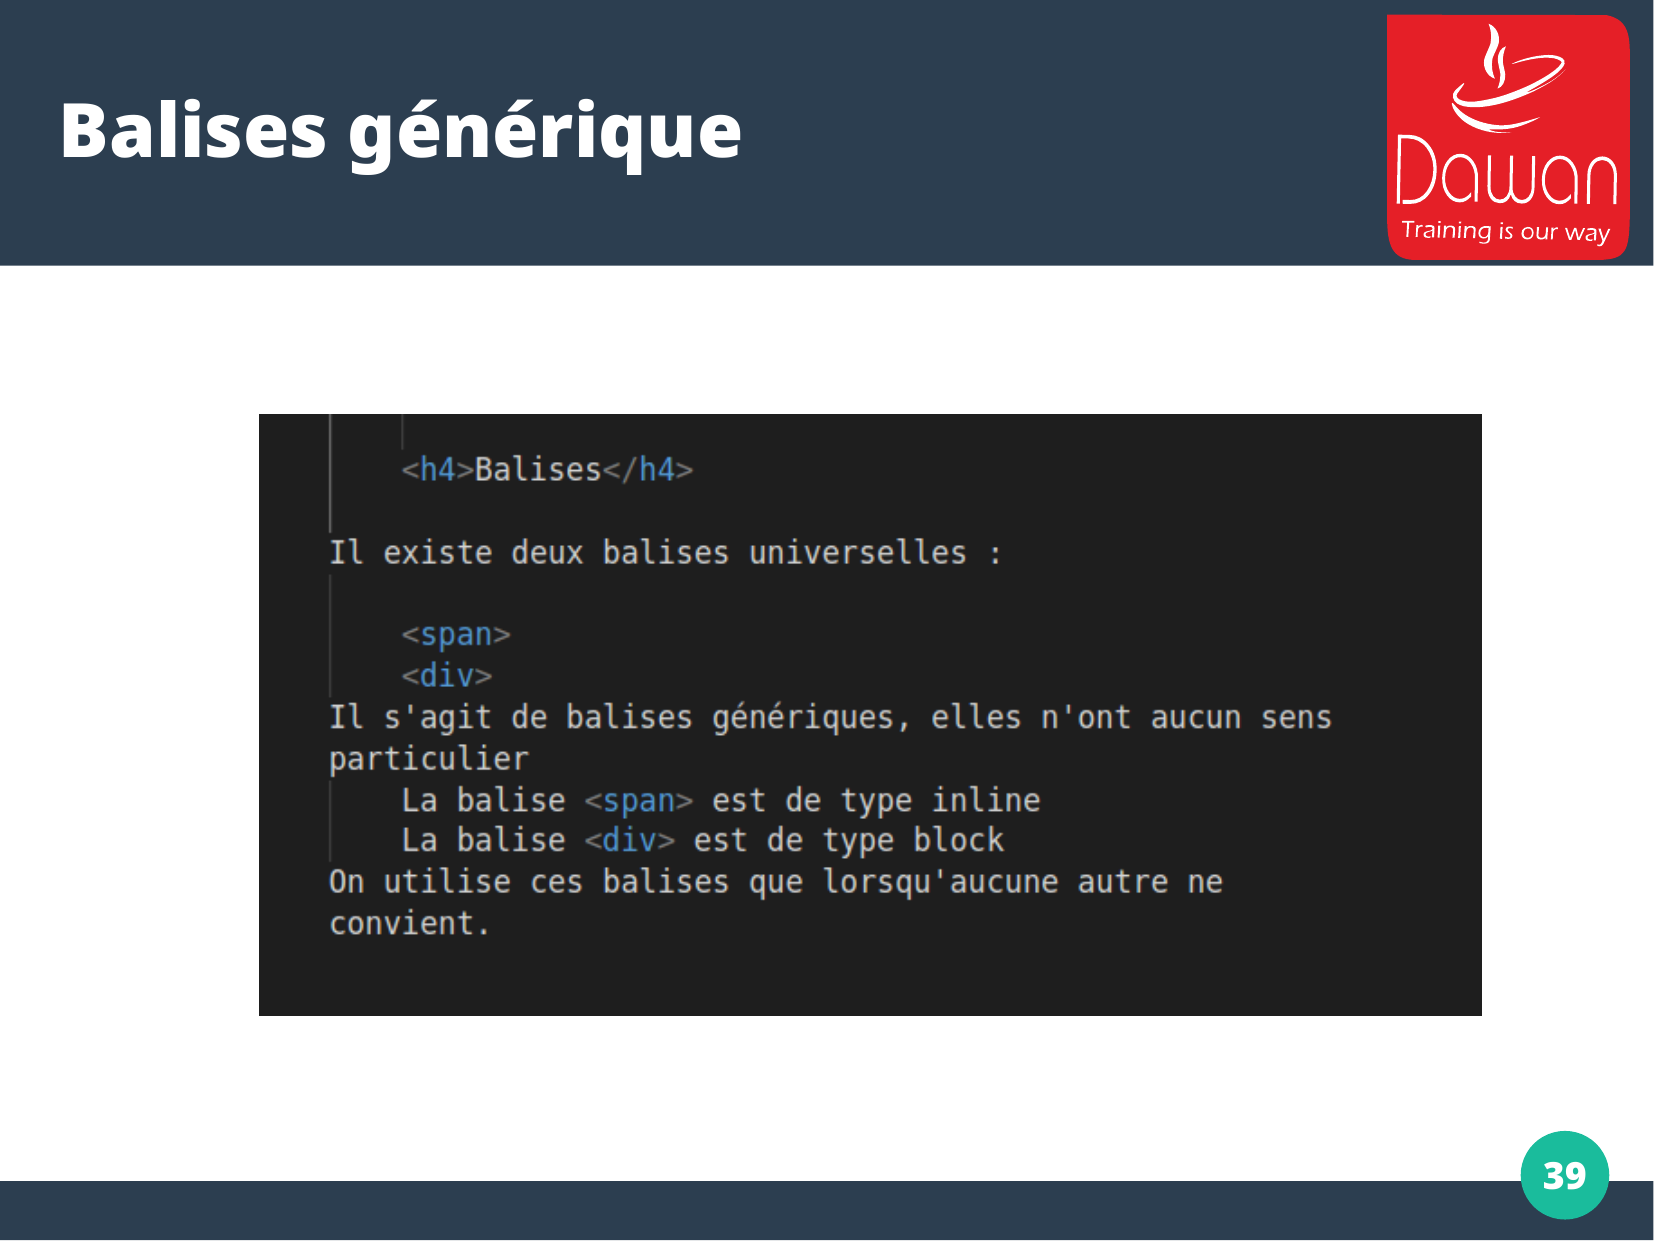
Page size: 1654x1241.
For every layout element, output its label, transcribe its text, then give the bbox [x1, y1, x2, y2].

title Balises générique [59, 49, 1387, 207]
picture [1387, 14, 1630, 260]
picture [259, 414, 1482, 1016]
